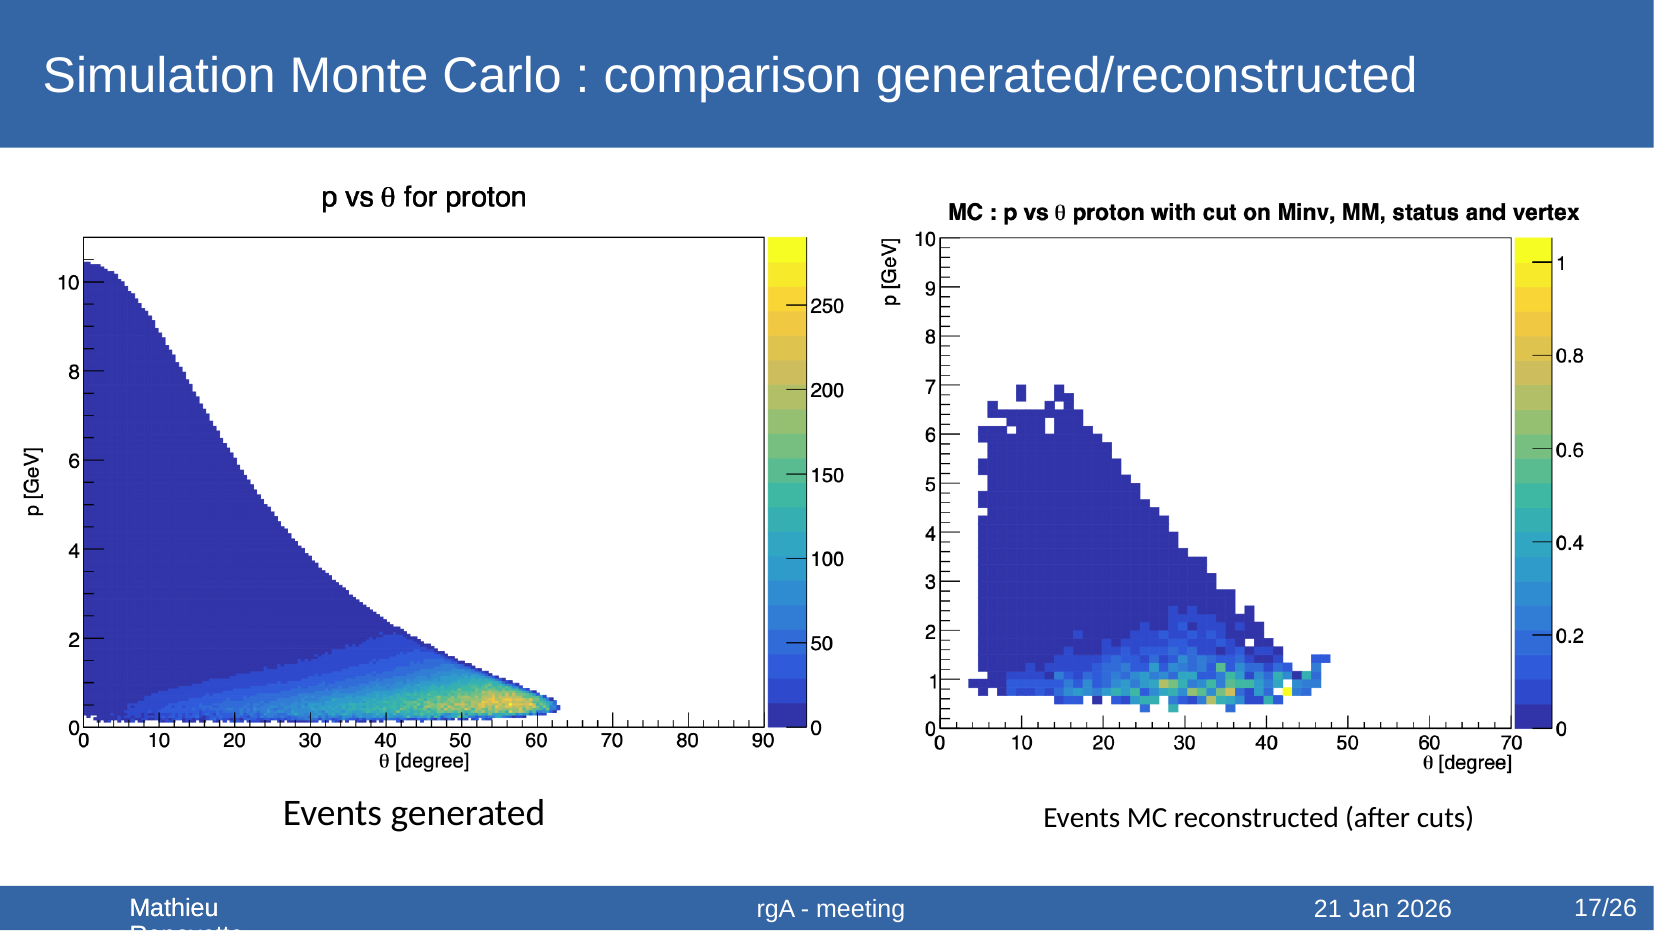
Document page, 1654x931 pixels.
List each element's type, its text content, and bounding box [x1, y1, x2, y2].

text_box 17/26 [1559, 885, 1654, 930]
text_box Events MC reconstructed (after cuts) [1028, 791, 1497, 842]
text_box [226, 885, 1654, 931]
text_box Events generated [267, 780, 573, 842]
picture [9, 181, 1594, 781]
text_box [0, 0, 1654, 148]
text_box rgA - meeting [734, 887, 953, 931]
text_box Mathieu Ronayette [114, 885, 355, 929]
text_box 21 Jan 2026 [1299, 887, 1536, 931]
text_box [0, 885, 131, 931]
text_box Simulation Monte Carlo : comparison generated/reconstructed [27, 40, 1560, 114]
